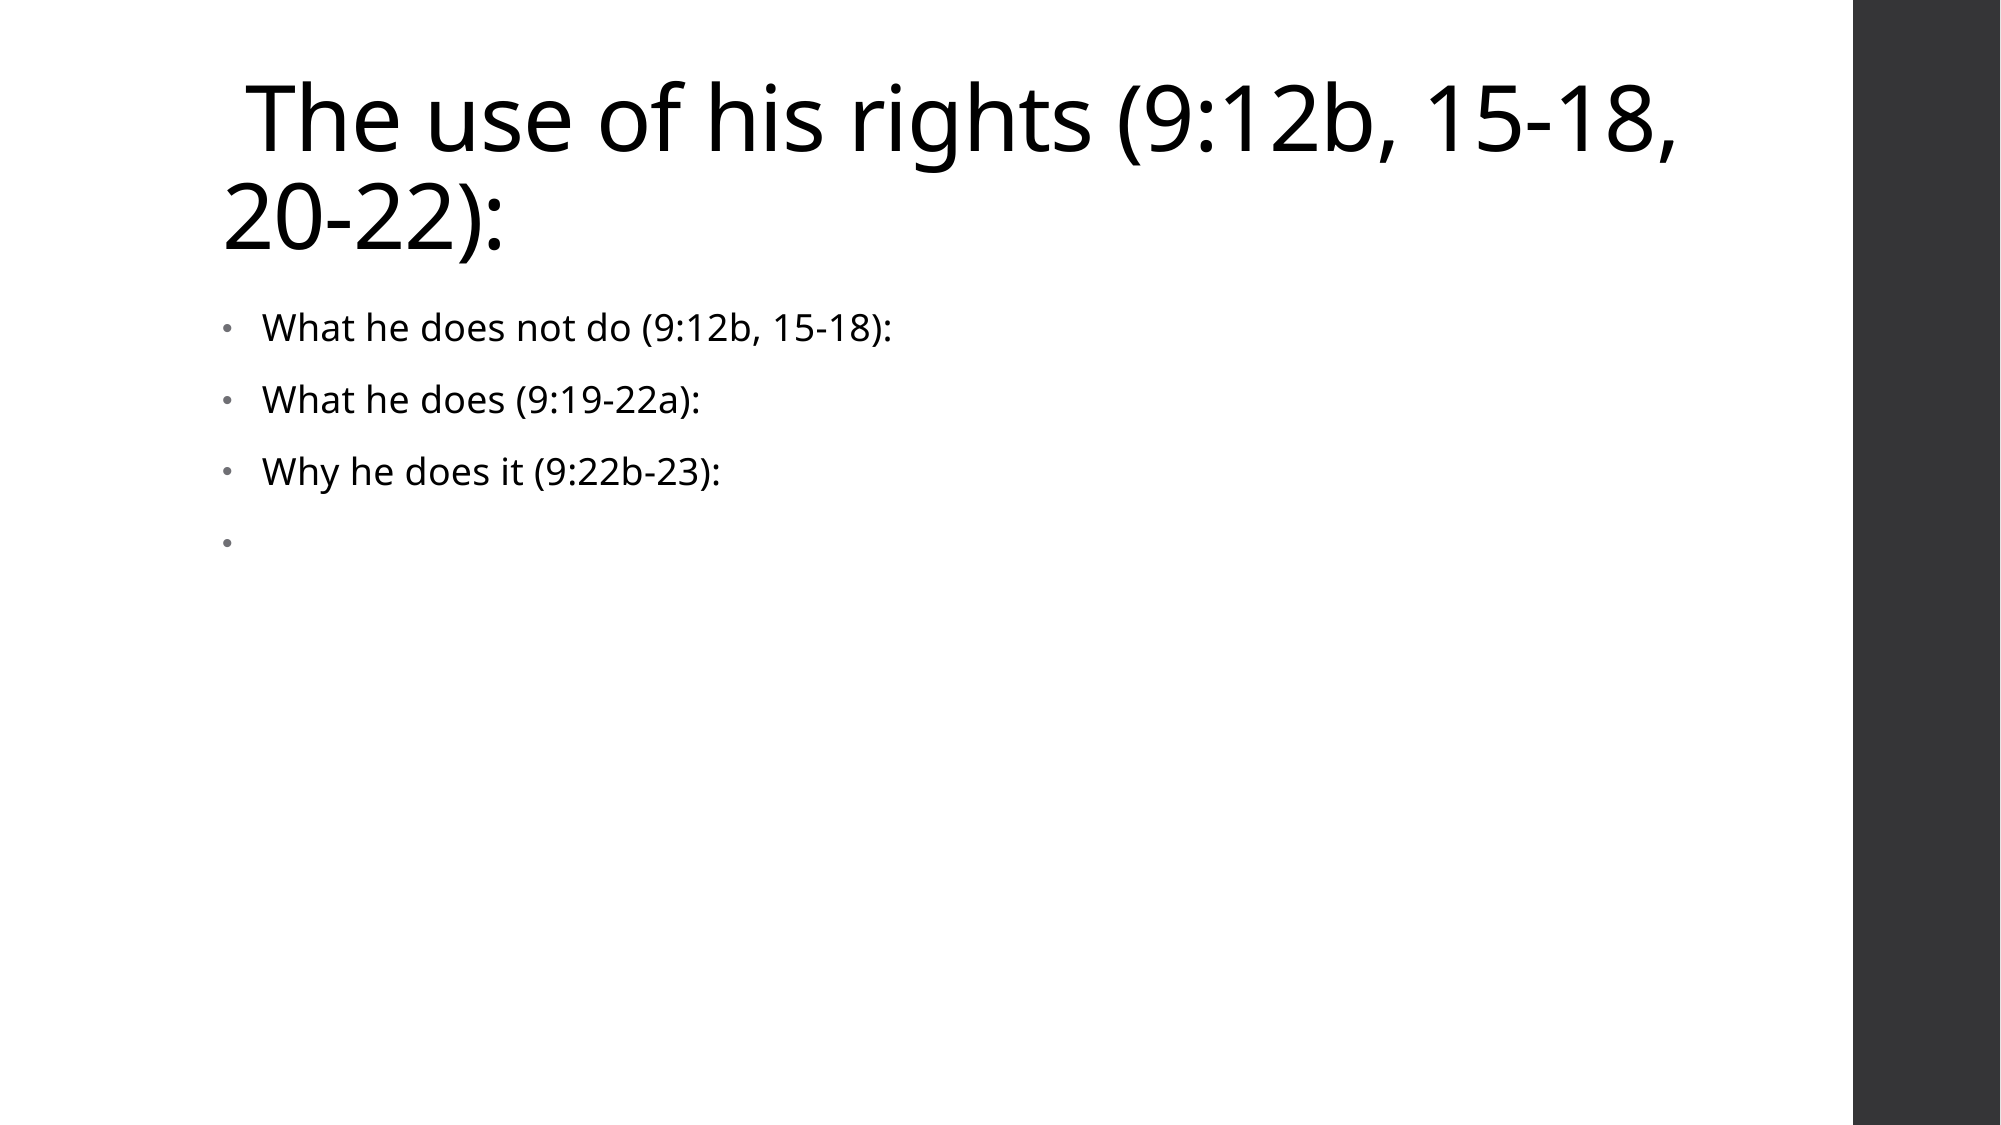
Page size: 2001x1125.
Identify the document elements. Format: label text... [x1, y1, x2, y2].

list What he does not do (9:12b, 15-18): What he does (9:19-22a): Why he does it (9:22b-23): [206, 299, 1617, 1014]
title The use of his rights (9:12b, 15-18, 20-22): [206, 60, 1797, 278]
